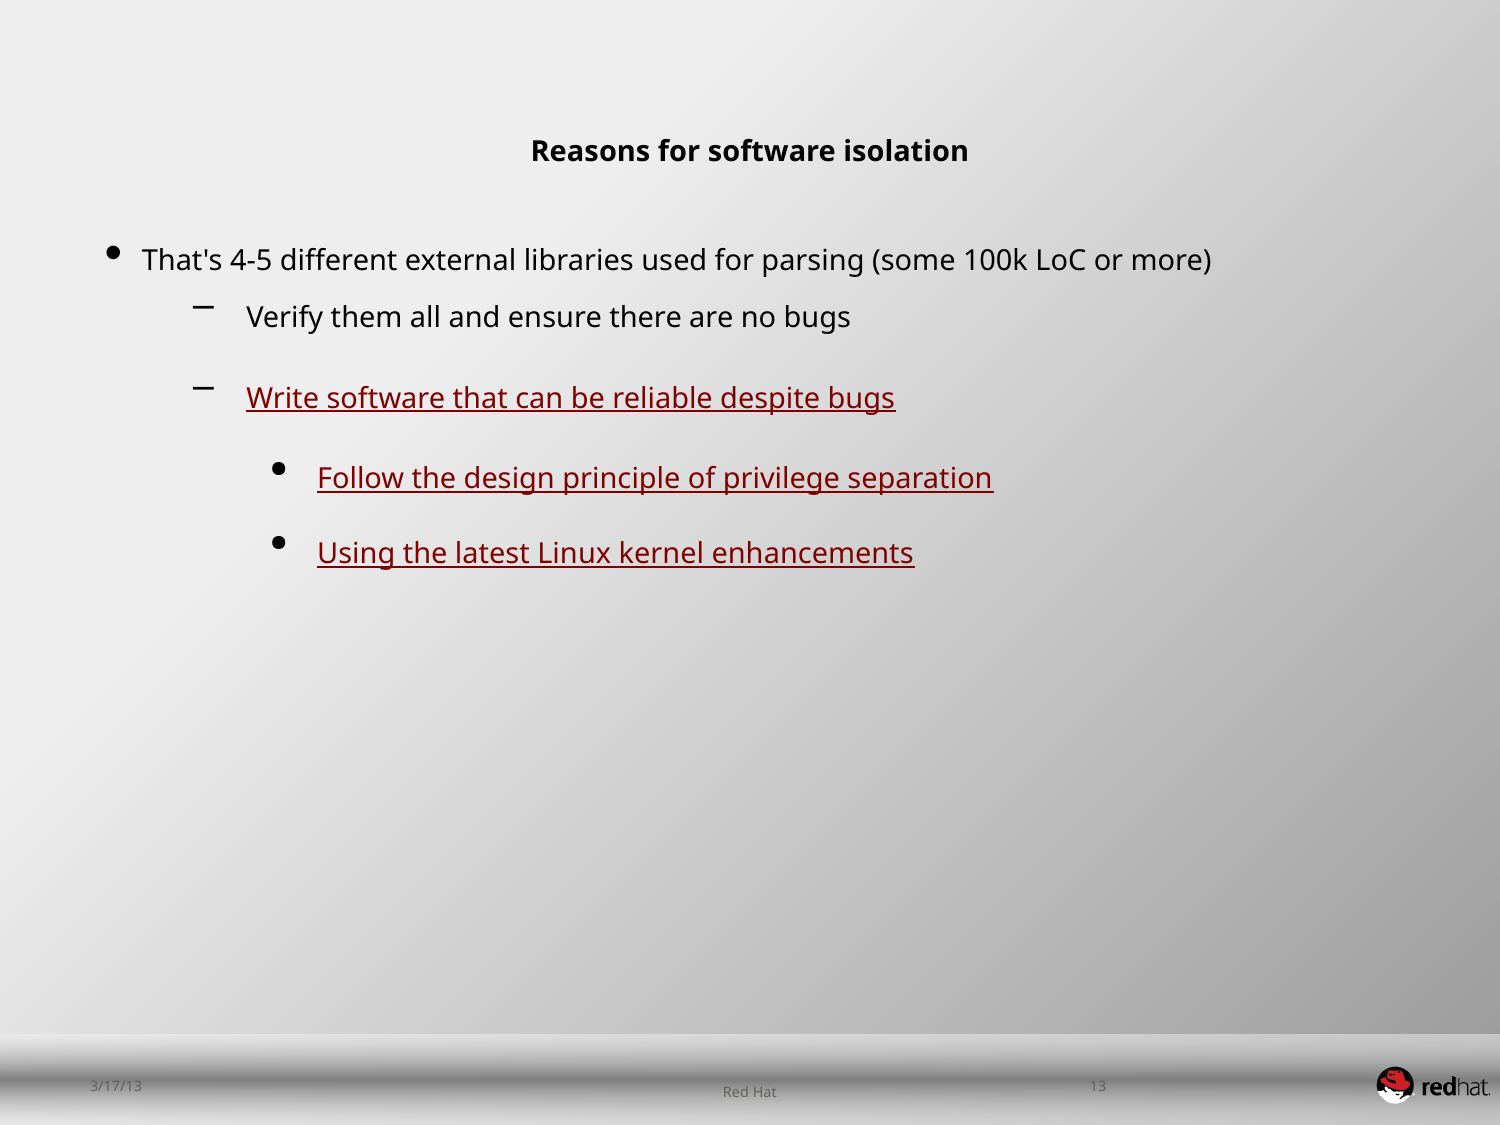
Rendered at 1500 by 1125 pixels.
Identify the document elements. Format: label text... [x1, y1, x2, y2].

list That's 4-5 different external libraries used for parsing (some 100k LoC or more) Verify them all and ensure there are no bugs Write software that can be reliable despite bugs Follow the design principle of privilege separation Using the latest Linux kernel enhancements [74, 209, 1425, 1012]
slide_number 3/17/13 [75, 1051, 425, 1112]
title Reasons for software isolation [75, 22, 1426, 188]
slide_number <number> [1074, 1051, 1337, 1112]
picture [1364, 1057, 1500, 1110]
footer Red Hat [300, 1065, 1200, 1110]
